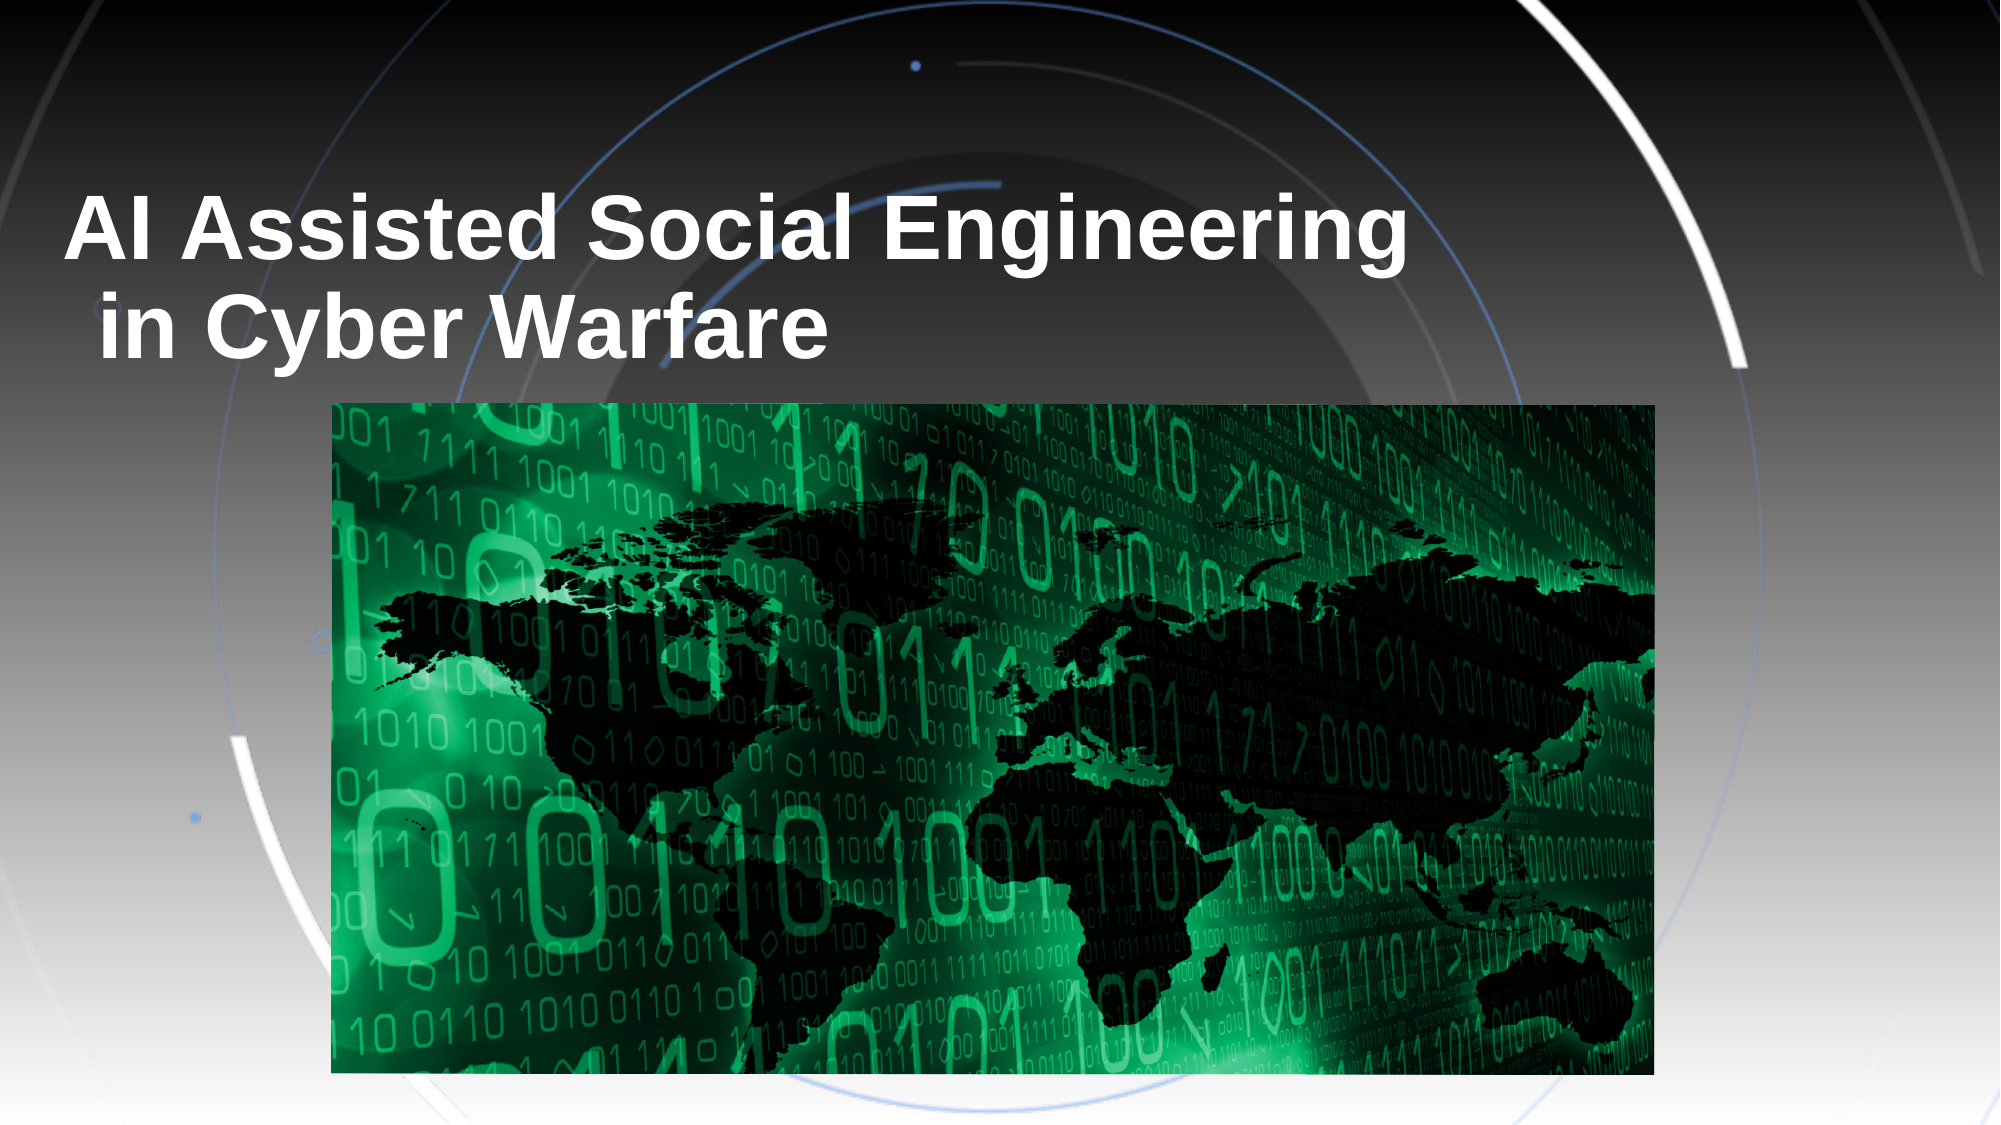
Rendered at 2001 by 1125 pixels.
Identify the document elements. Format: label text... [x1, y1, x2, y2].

title AI Assisted Social Engineering in Cyber Warfare [47, 0, 2000, 386]
picture [0, 0, 2000, 1125]
